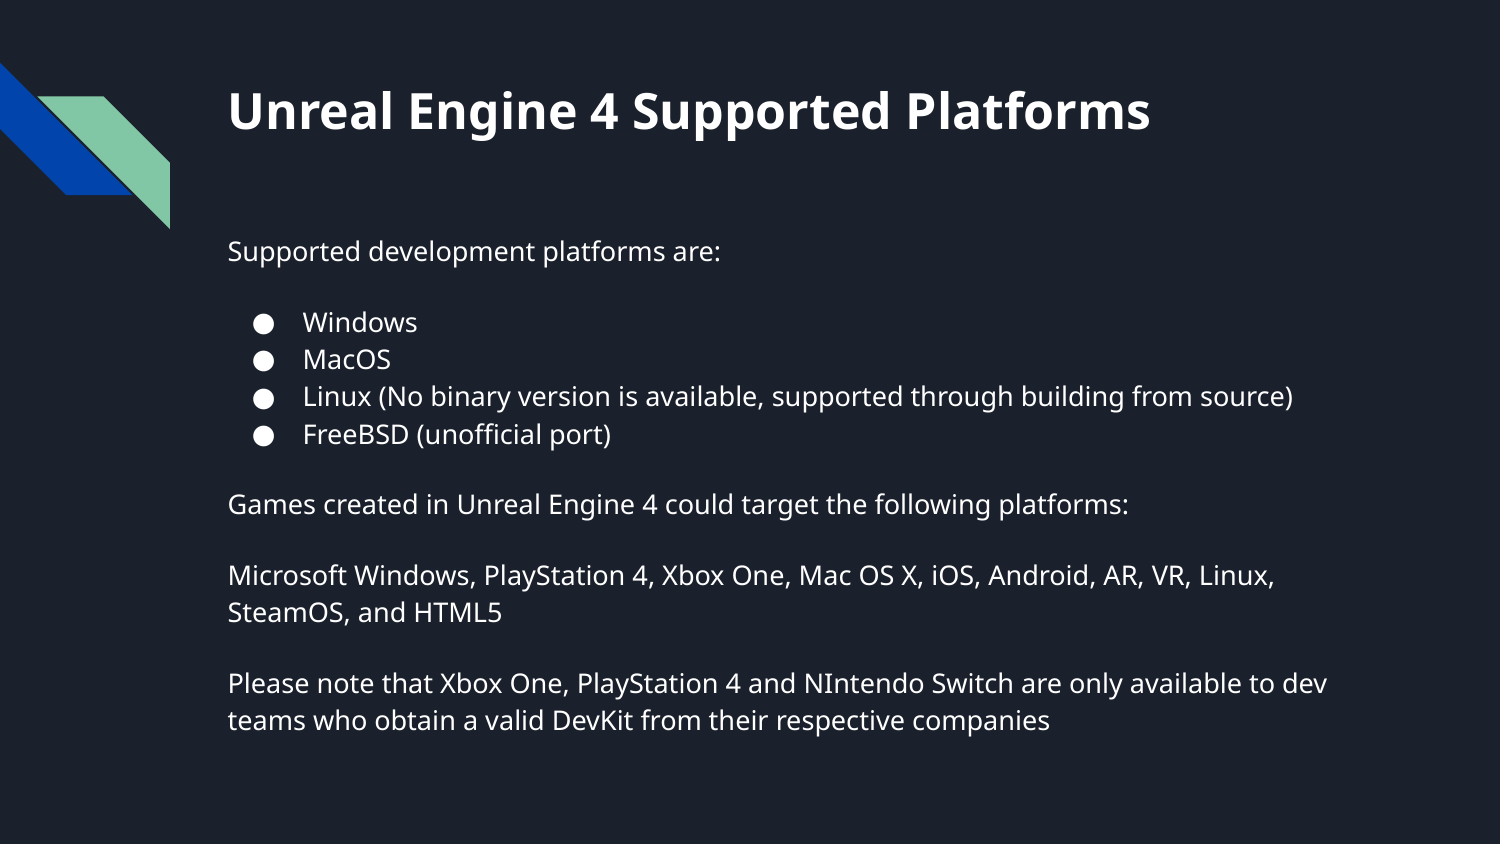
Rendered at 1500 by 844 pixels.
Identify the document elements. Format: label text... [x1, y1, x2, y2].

text_box Unreal Engine 4 Supported Platforms [212, 64, 1368, 214]
text_box Supported development platforms are: Windows MacOS Linux (No binary version is available, supported through building from source) FreeBSD (unofficial port) Games created in Unreal Engine 4 could target the following platforms: Microsoft Windows, PlayStation 4, Xbox One, Mac OS X, iOS, Android, AR, VR, Linux, SteamOS, and HTML5 Please note that Xbox One, PlayStation 4 and NIntendo Switch are only available to dev teams who obtain a valid DevKit from their respective companies [212, 214, 1368, 735]
